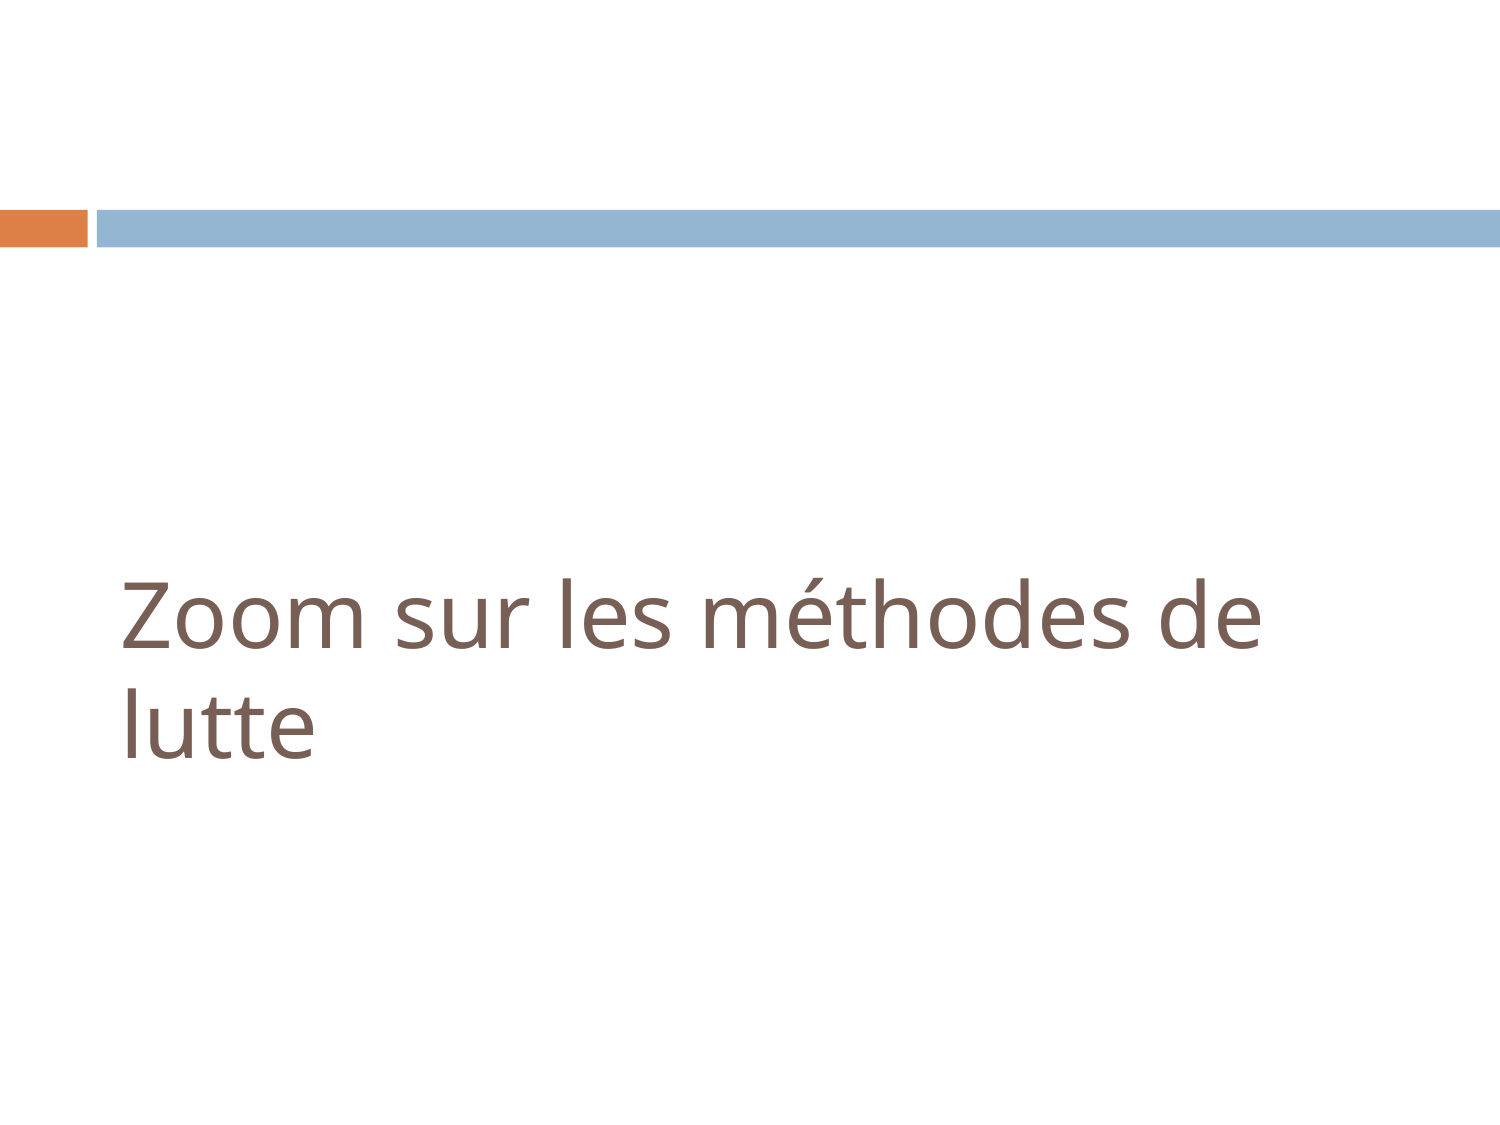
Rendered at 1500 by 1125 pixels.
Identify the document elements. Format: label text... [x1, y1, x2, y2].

title Zoom sur les méthodes de lutte [105, 585, 1443, 749]
